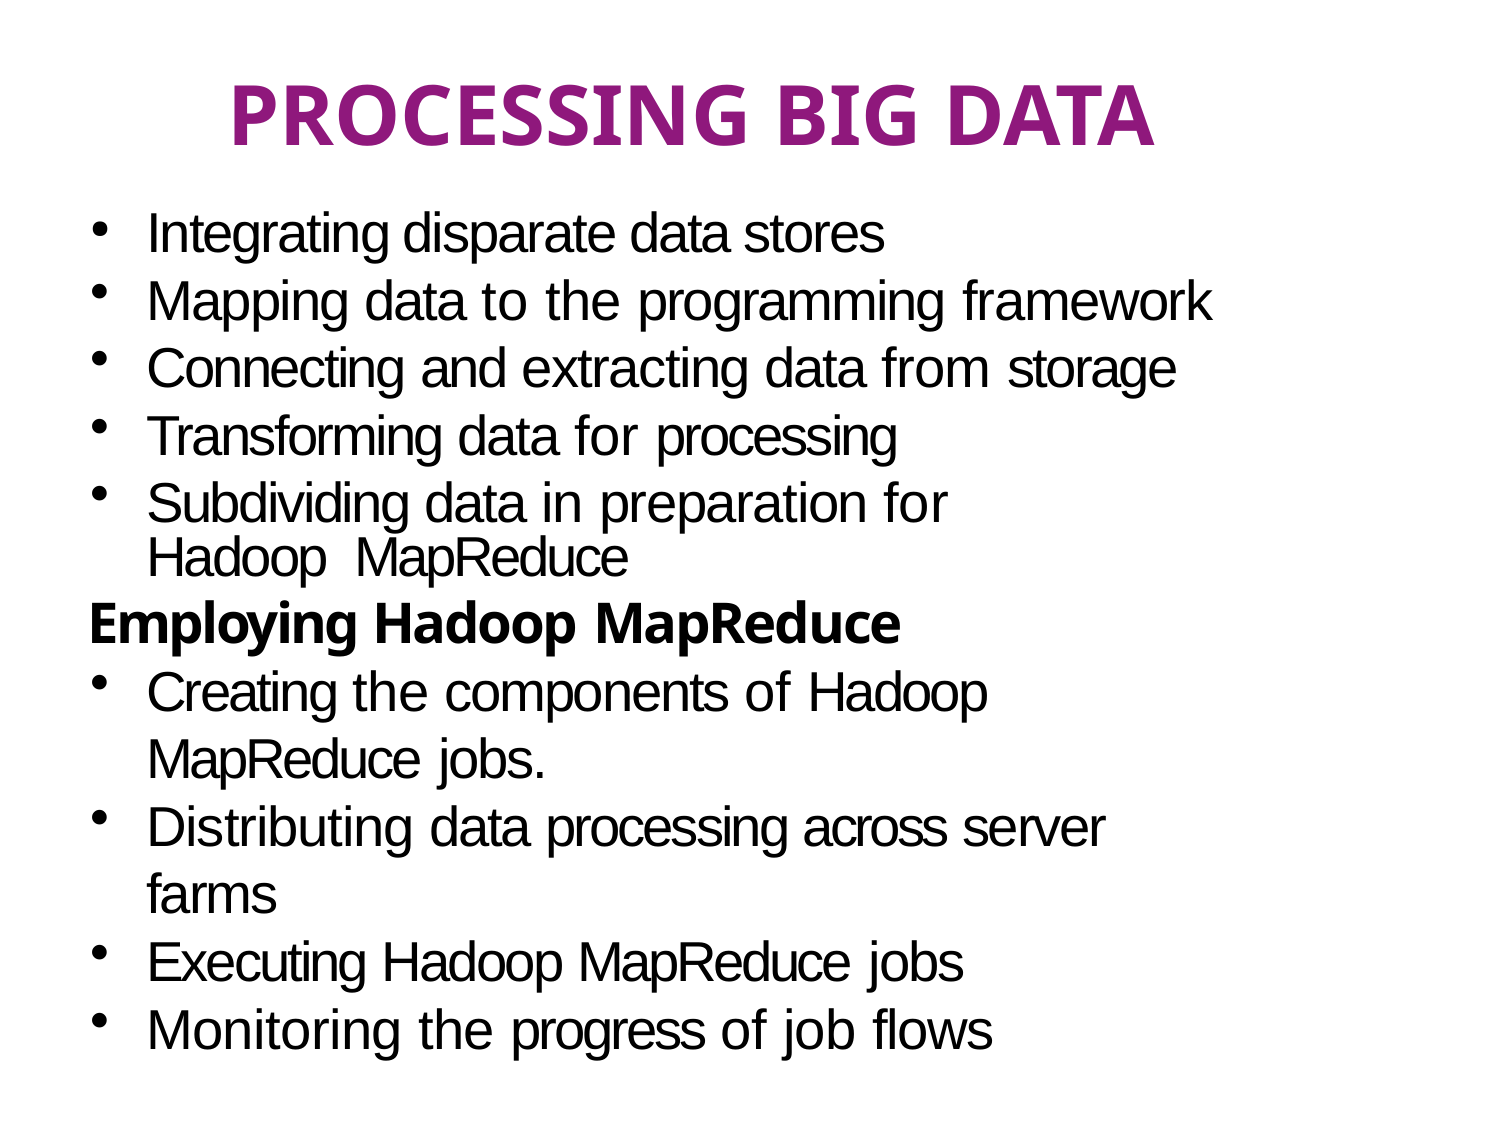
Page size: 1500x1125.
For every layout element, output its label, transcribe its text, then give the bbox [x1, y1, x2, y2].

text_box Integrating disparate data stores Mapping data to the programming framework Connecting and extracting data from storage Transforming data for processing Subdividing data in preparation for Hadoop MapReduce Employing Hadoop MapReduce Creating the components of Hadoop MapReduce jobs. Distributing data processing across server farms Executing Hadoop MapReduce jobs Monitoring the progress of job flows [87, 194, 1370, 1061]
title PROCESSING BIG DATA [225, 60, 1336, 195]
